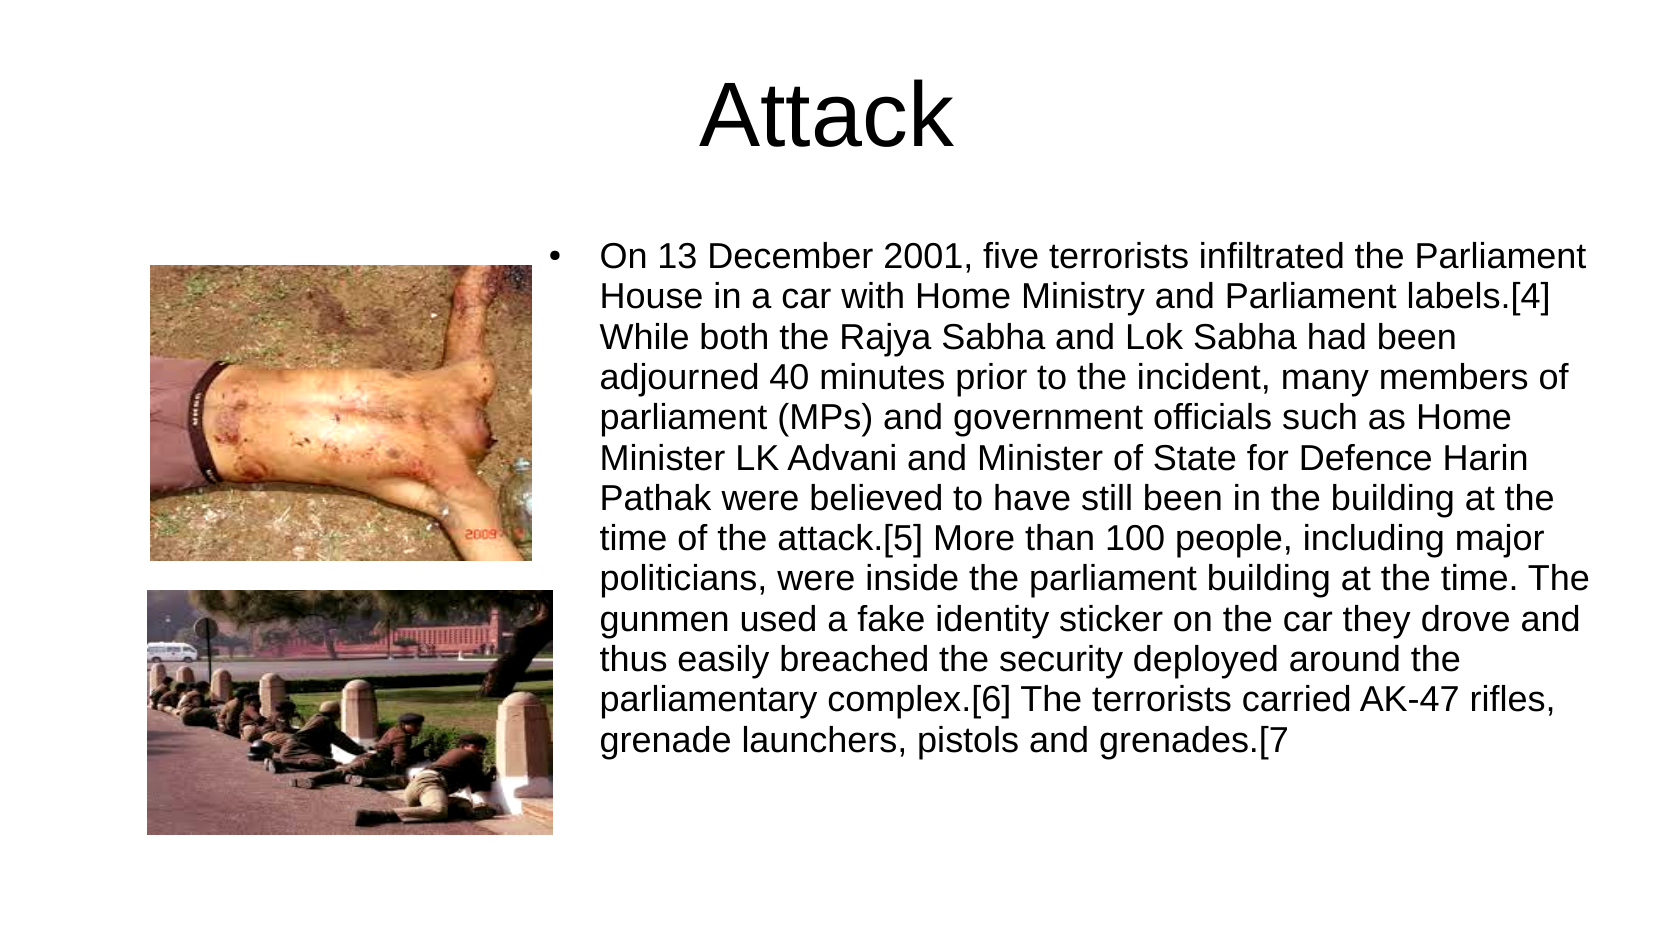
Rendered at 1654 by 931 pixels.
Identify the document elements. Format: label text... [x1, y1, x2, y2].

picture [150, 265, 532, 562]
picture [147, 590, 553, 835]
title Attack [82, 37, 1571, 193]
list On 13 December 2001, five terrorists infiltrated the Parliament House in a car with Home Ministry and Parliament labels.[4] While both the Rajya Sabha and Lok Sabha had been adjourned 40 minutes prior to the incident, many members of parliament (MPs) and government officials such as Home Minister LK Advani and Minister of State for Defence Harin Pathak were believed to have still been in the building at the time of the attack.[5] More than 100 people, including major politicians, were inside the parliament building at the time. The gunmen used a fake identity sticker on the car they drove and thus easily breached the security deployed around the parliamentary complex.[6] The terrorists carried AK-47 rifles, grenade launchers, pistols and grenades.[7 [531, 236, 1595, 776]
